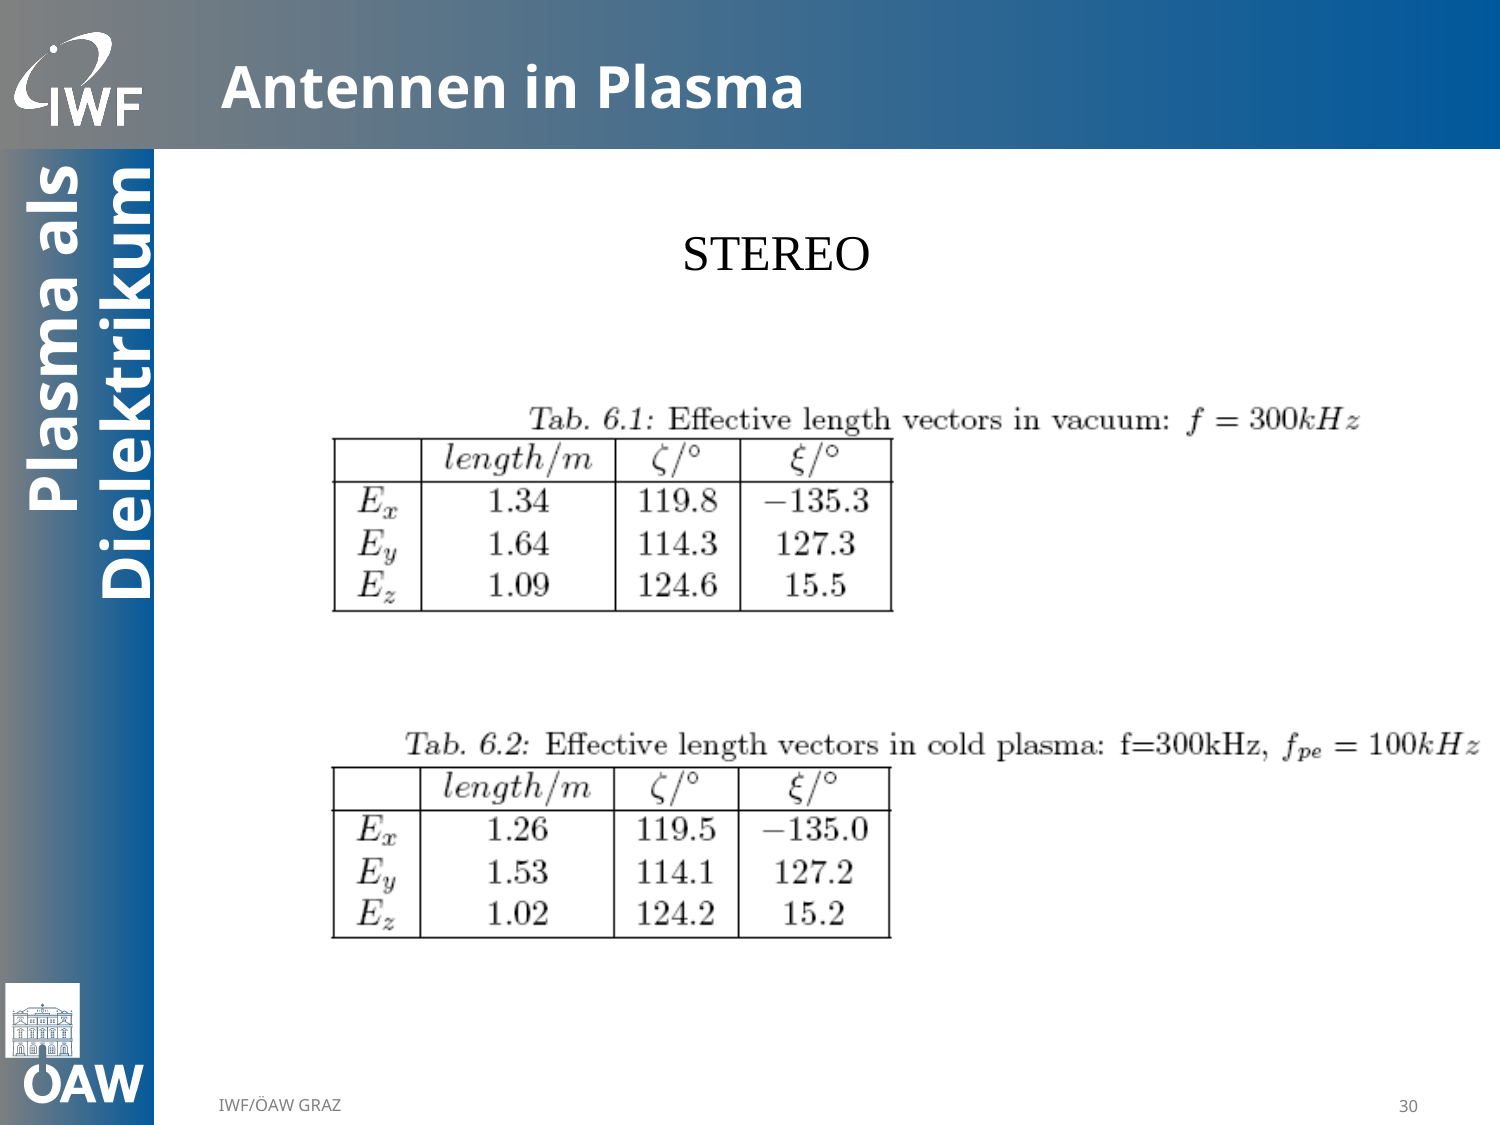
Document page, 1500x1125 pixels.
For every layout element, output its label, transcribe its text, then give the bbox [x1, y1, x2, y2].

text_box STEREO [667, 218, 1081, 290]
title Antennen in Plasma [206, 36, 1459, 144]
picture [8, 32, 154, 132]
picture [303, 385, 1388, 626]
picture [297, 705, 1500, 951]
text_box Plasma als Dielektrikum [30, 148, 155, 959]
picture [5, 983, 154, 1105]
